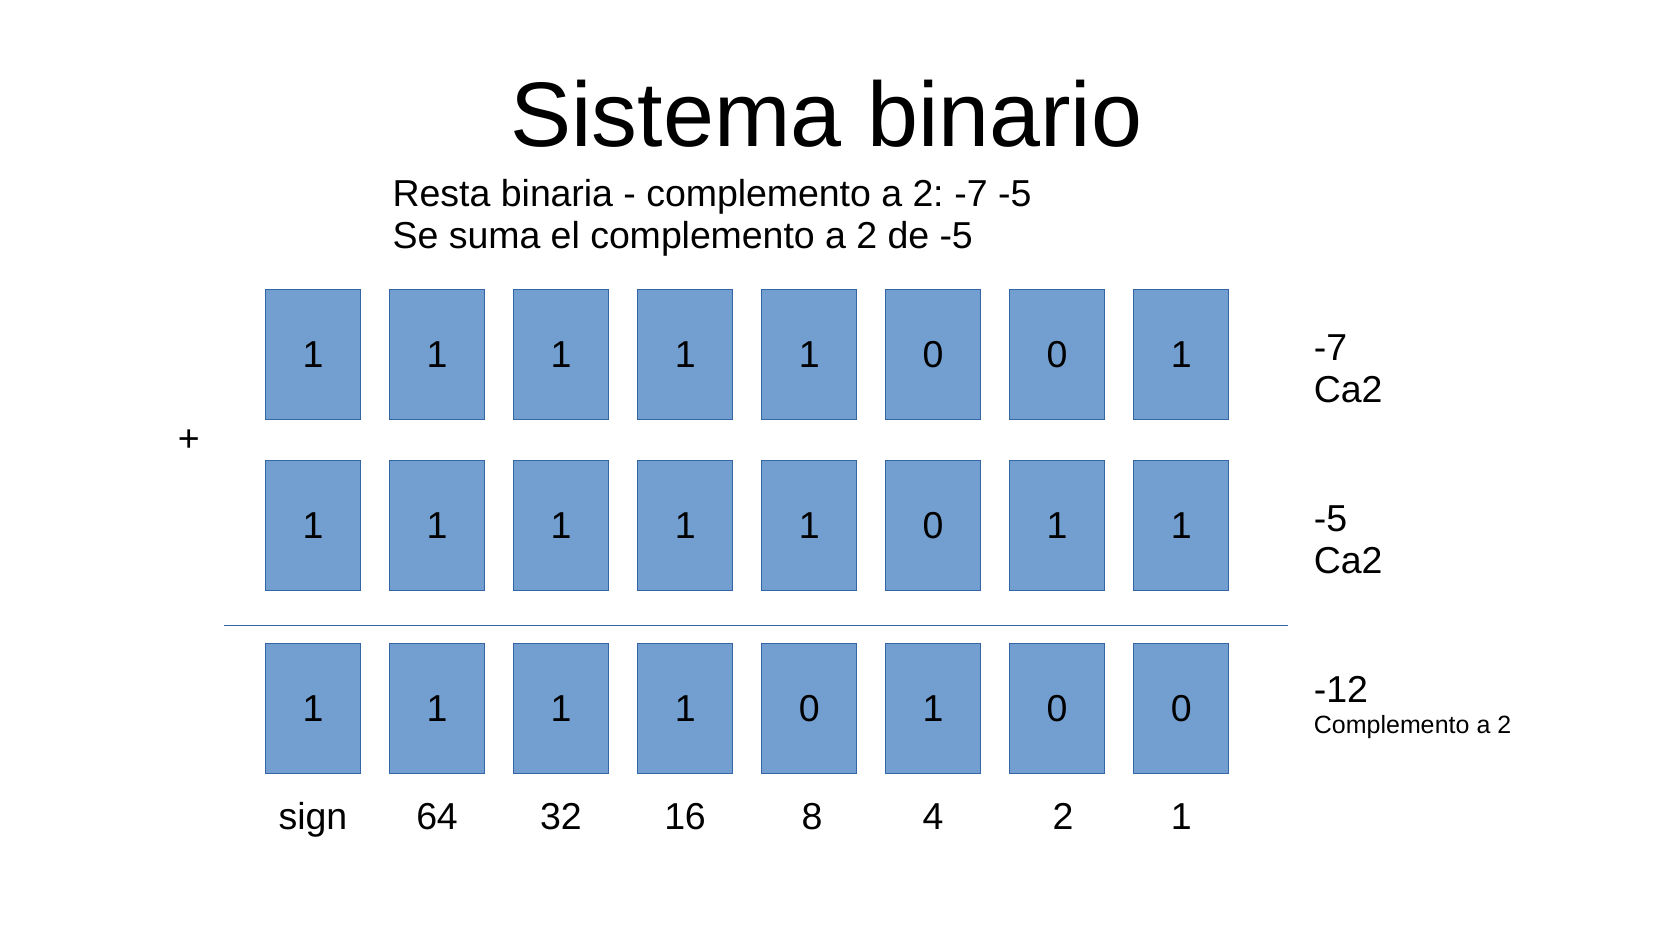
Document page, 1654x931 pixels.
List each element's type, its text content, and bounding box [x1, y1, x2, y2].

text_box 2 [1027, 787, 1099, 845]
text_box 1 [1145, 787, 1217, 845]
text_box 0 [1009, 289, 1105, 420]
text_box 32 [507, 787, 615, 845]
text_box 8 [767, 787, 857, 845]
text_box 1 [389, 289, 485, 420]
text_box 1 [389, 460, 485, 591]
text_box 1 [513, 643, 609, 774]
text_box 1 [265, 460, 361, 591]
text_box 1 [885, 643, 981, 774]
text_box Resta binaria - complemento a 2: -7 -5 Se suma el complemento a 2 de -5 [377, 165, 1193, 265]
text_box 1 [637, 460, 733, 591]
text_box 1 [265, 289, 361, 420]
text_box 1 [513, 289, 609, 420]
text_box sign [259, 787, 367, 845]
text_box 1 [513, 460, 609, 591]
text_box -7 Ca2 [1299, 318, 1418, 460]
text_box 1 [761, 460, 857, 591]
text_box 0 [1009, 643, 1105, 774]
text_box 1 [1133, 289, 1229, 420]
text_box 1 [265, 643, 361, 774]
text_box 1 [637, 643, 733, 774]
text_box 1 [389, 643, 485, 774]
text_box 4 [897, 787, 969, 845]
text_box 64 [389, 787, 485, 845]
title Sistema binario [82, 37, 1571, 193]
text_box 1 [761, 289, 857, 420]
text_box 0 [1133, 643, 1229, 774]
text_box 1 [1009, 460, 1105, 591]
text_box 0 [885, 460, 981, 591]
text_box 0 [761, 643, 857, 774]
text_box 1 [637, 289, 733, 420]
text_box -12 Complemento a 2 [1299, 661, 1536, 845]
text_box + [135, 409, 243, 467]
text_box 16 [637, 787, 733, 845]
text_box -5 Ca2 [1299, 490, 1418, 631]
text_box 1 [1133, 460, 1229, 591]
text_box 0 [885, 289, 981, 420]
